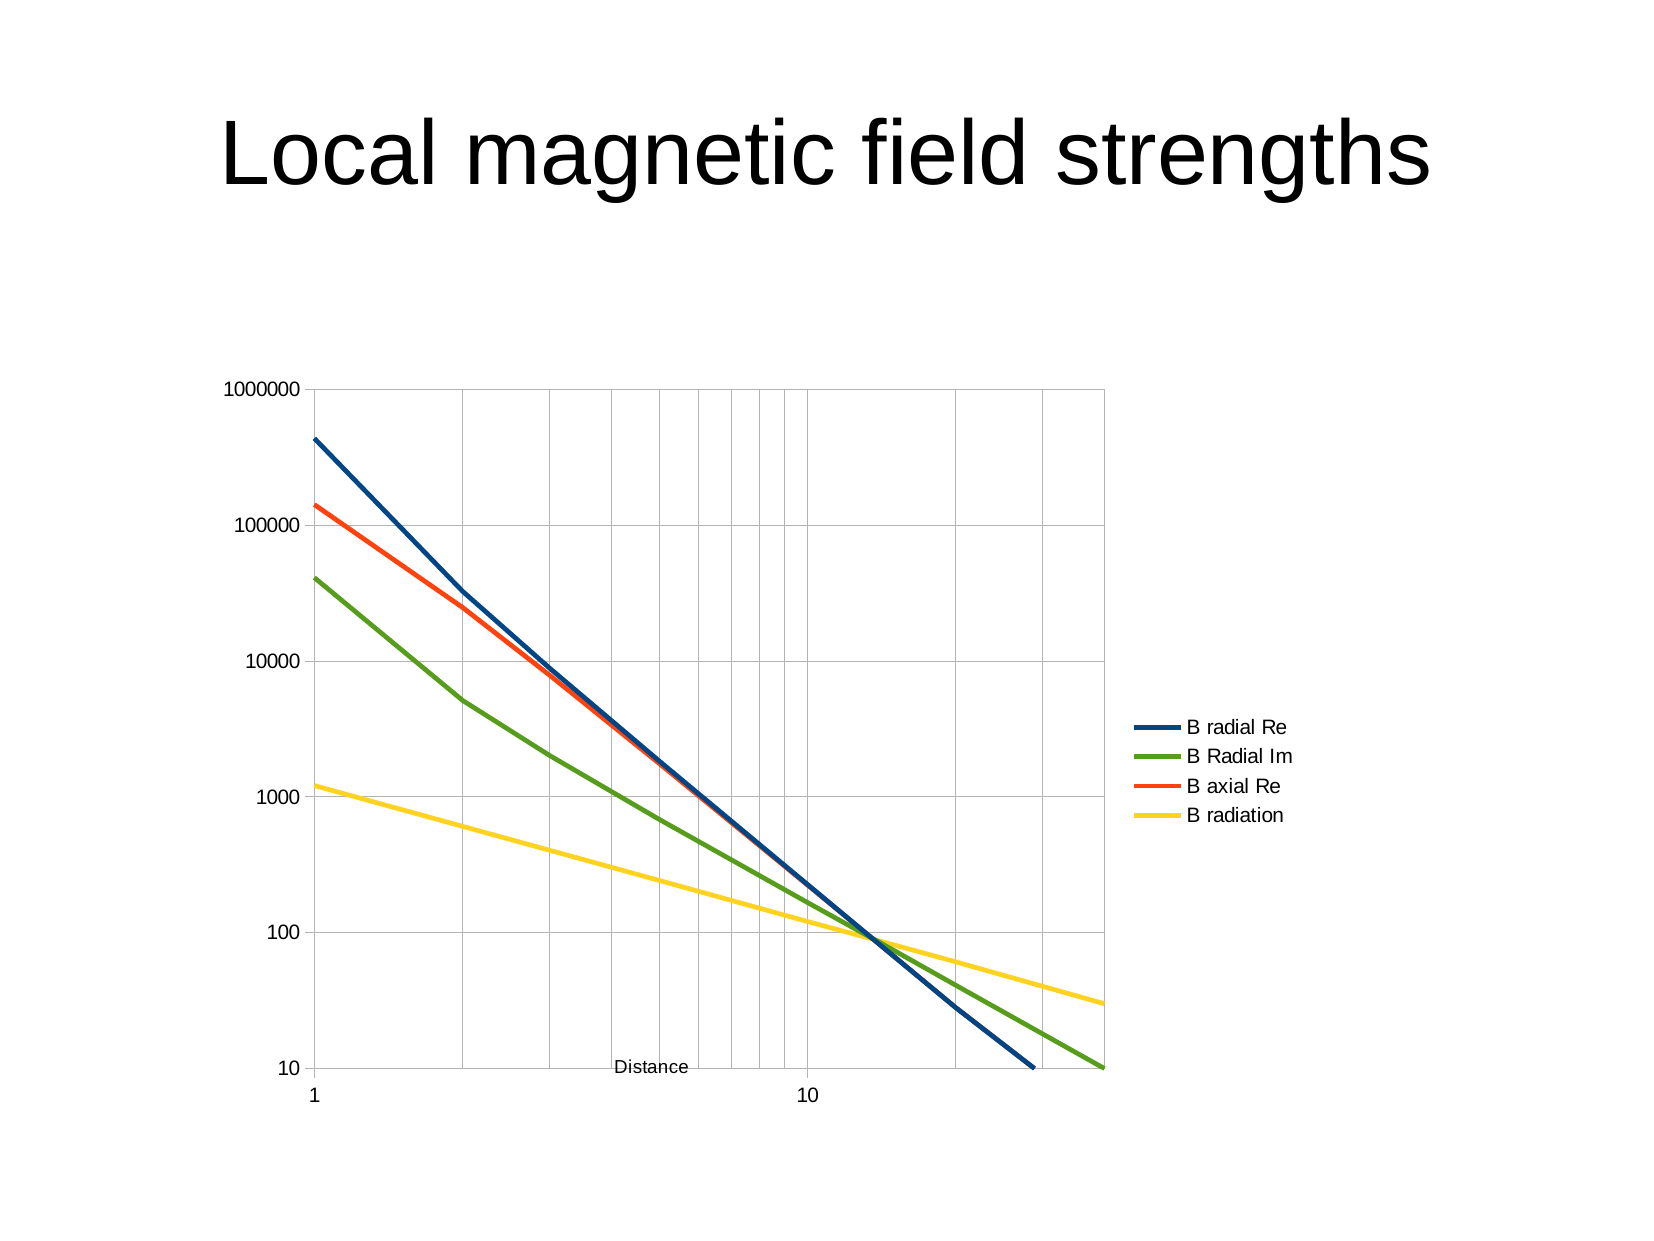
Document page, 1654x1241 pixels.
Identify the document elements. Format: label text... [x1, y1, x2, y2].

chart [200, 361, 1313, 1182]
title Local magnetic field strengths [82, 49, 1571, 257]
